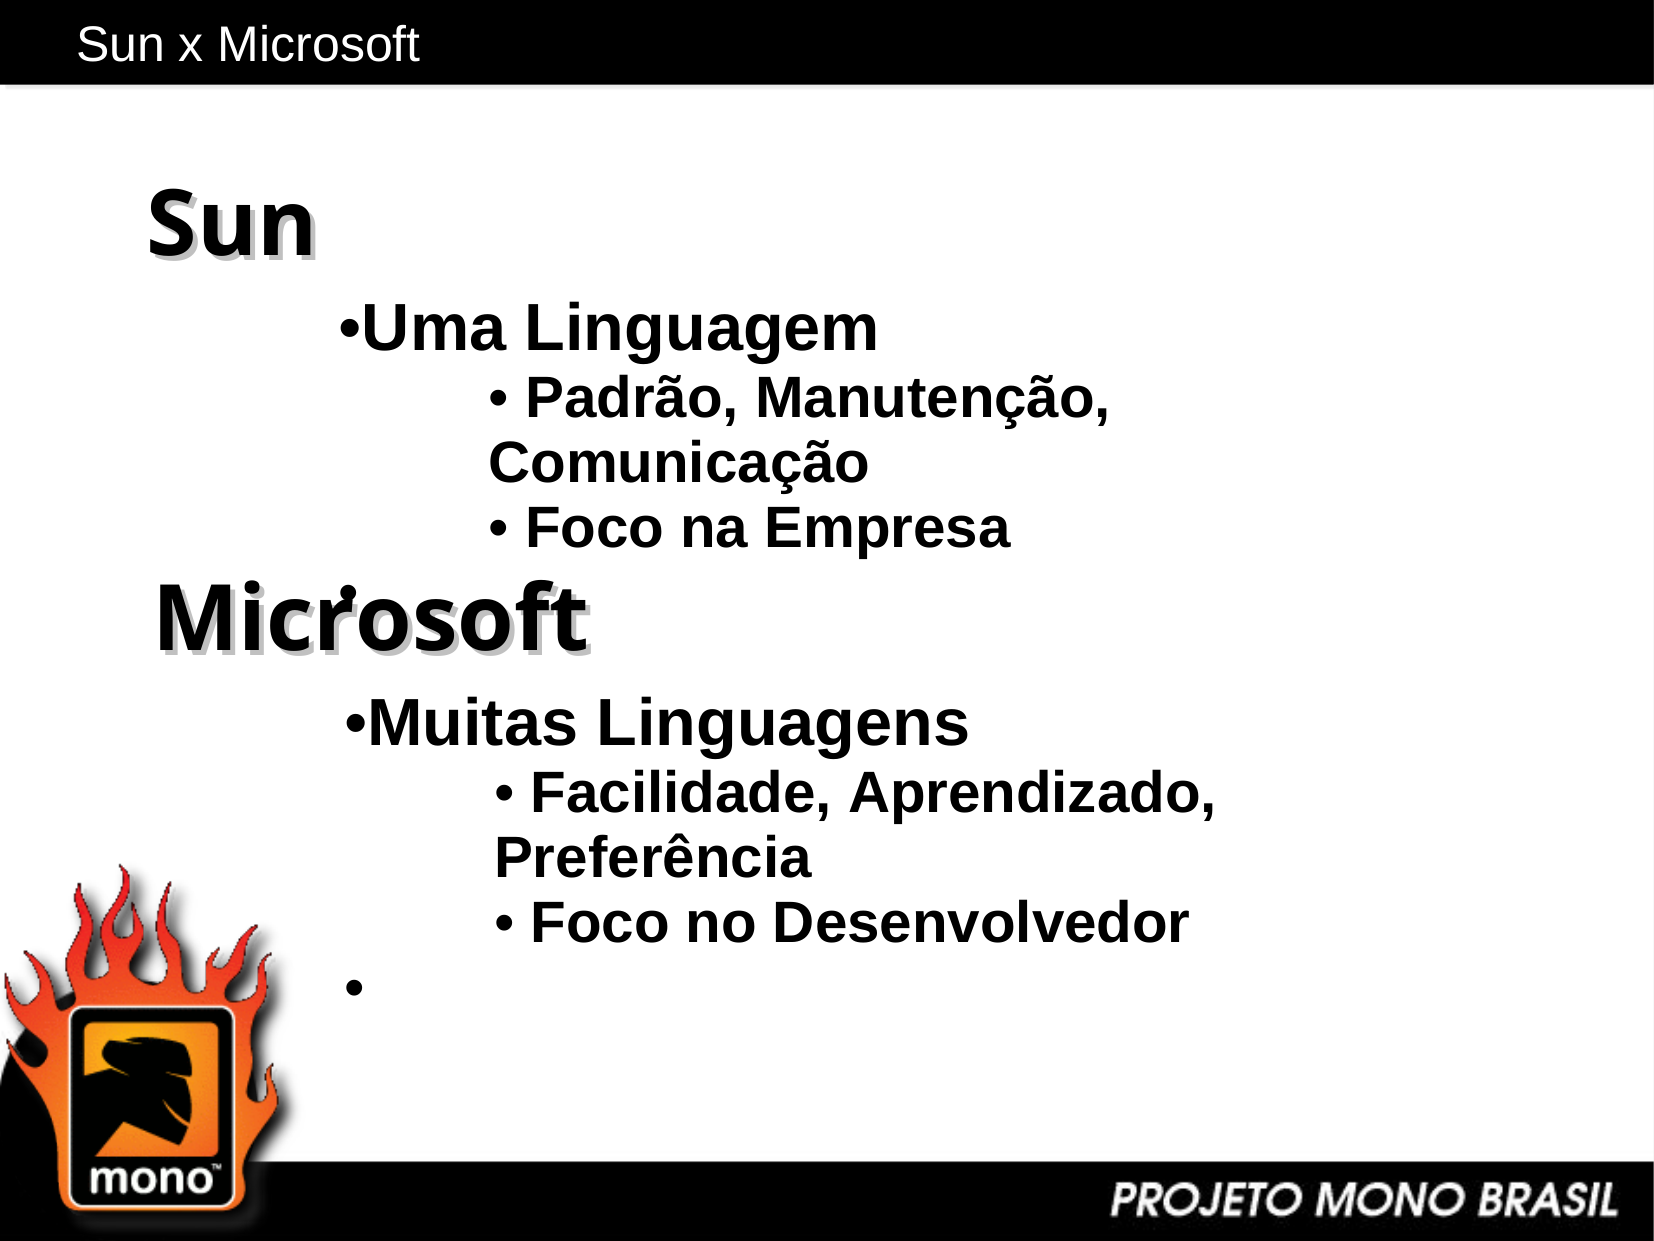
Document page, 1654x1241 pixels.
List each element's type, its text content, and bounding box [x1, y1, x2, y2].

text_box Muitas Linguagens Facilidade, Aprendizado, Preferência Foco no Desenvolvedor [329, 677, 1300, 1028]
text_box Sun [146, 156, 319, 283]
text_box Sun x Microsoft [76, 19, 422, 72]
picture [0, 85, 1654, 1241]
text_box Uma Linguagem Padrão, Manutenção, Comunicação Foco na Empresa [323, 282, 1266, 633]
text_box Microsoft [152, 550, 591, 678]
